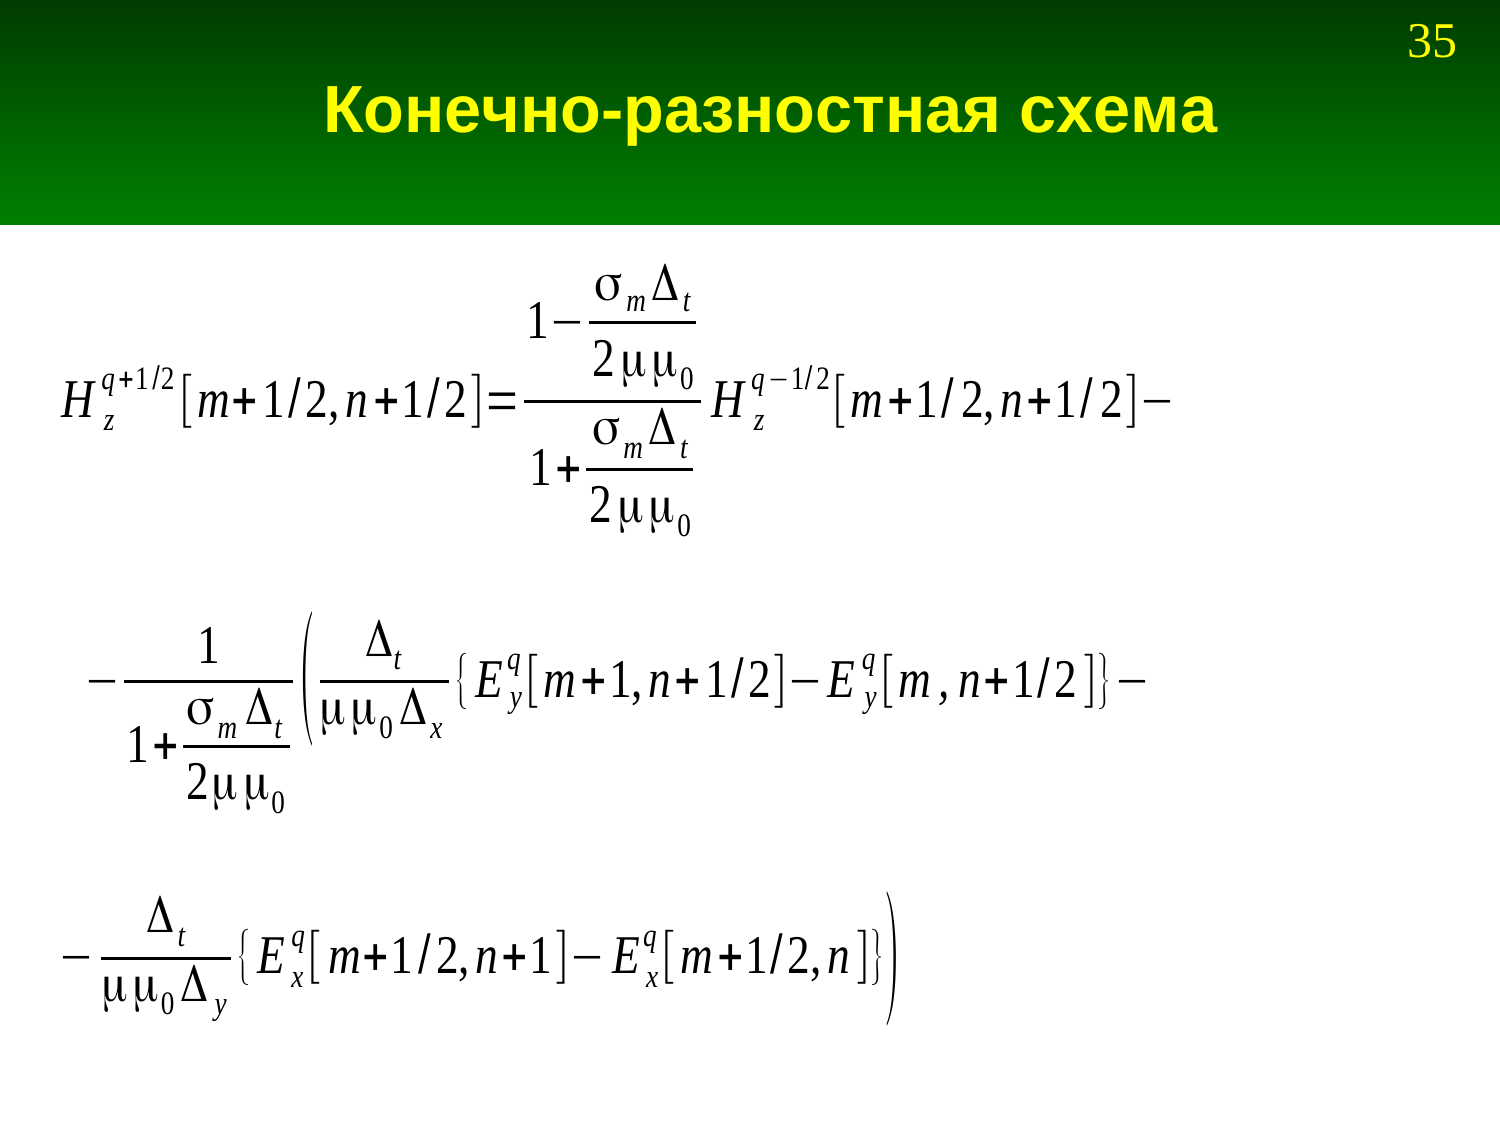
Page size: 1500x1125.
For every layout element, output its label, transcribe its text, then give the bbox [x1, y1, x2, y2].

chart [47, 259, 1187, 1030]
title Конечно-разностная схема [100, 7, 1441, 204]
